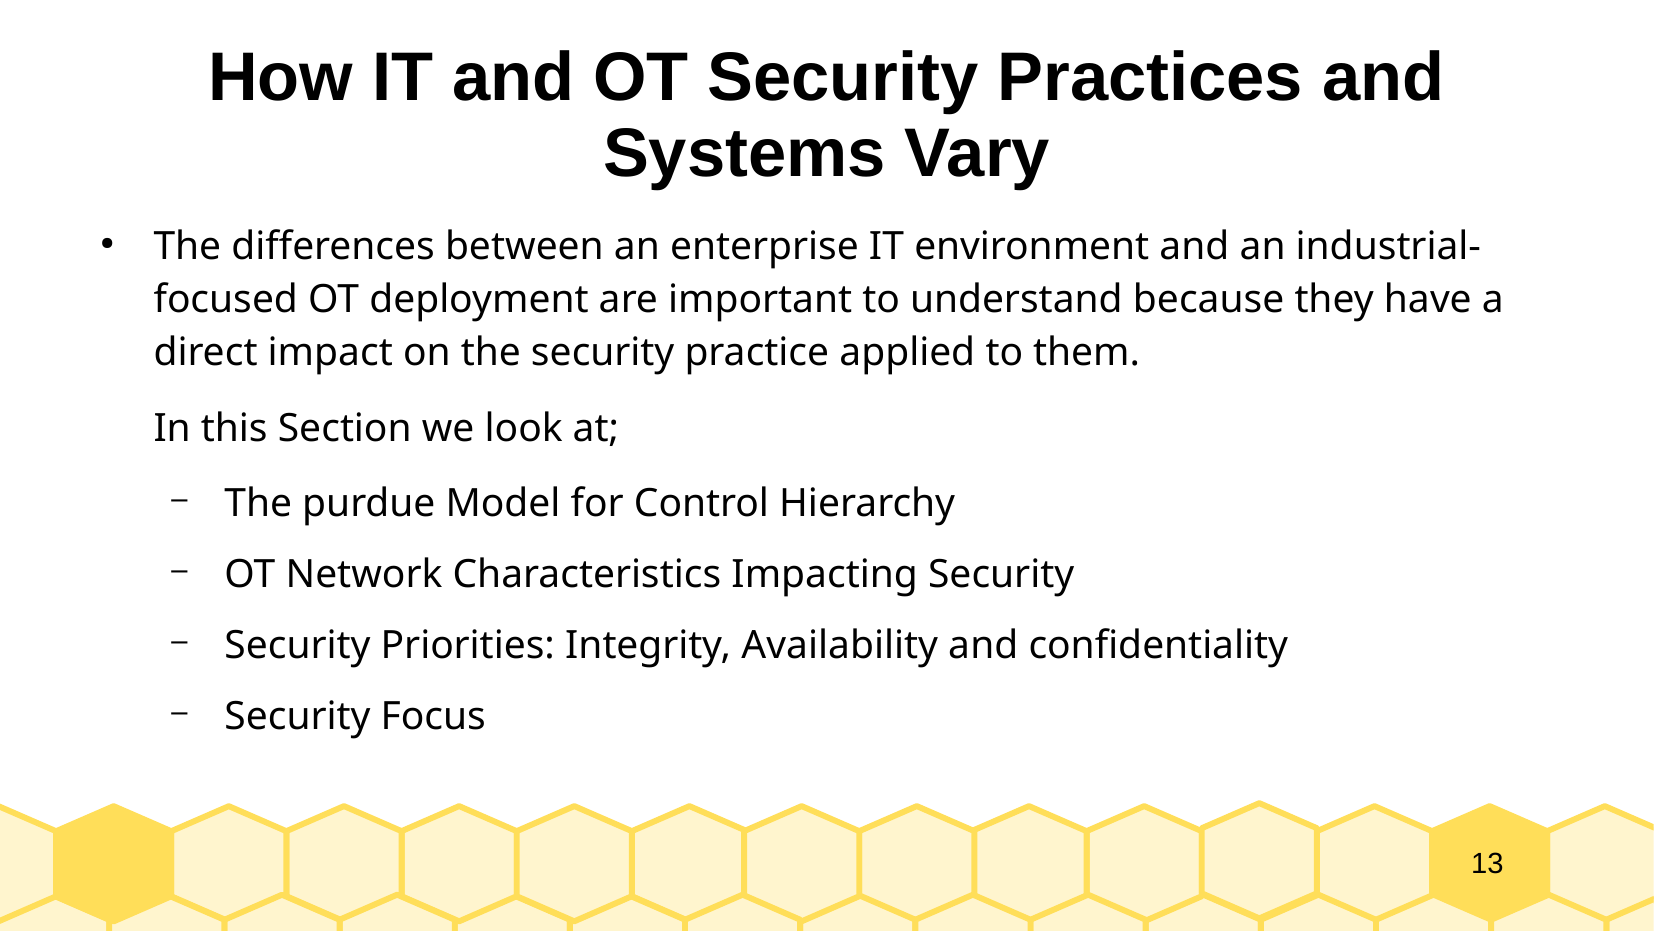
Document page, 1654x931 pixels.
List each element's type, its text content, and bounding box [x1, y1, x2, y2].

title How IT and OT Security Practices and Systems Vary [82, 37, 1571, 193]
list The differences between an enterprise IT environment and an industrial-focused OT deployment are important to understand because they have a direct impact on the security practice applied to them. In this Section we look at; The purdue Model for Control Hierarchy OT Network Characteristics Impacting Security Security Priorities: Integrity, Availability and confidentiality Security Focus [82, 217, 1571, 788]
